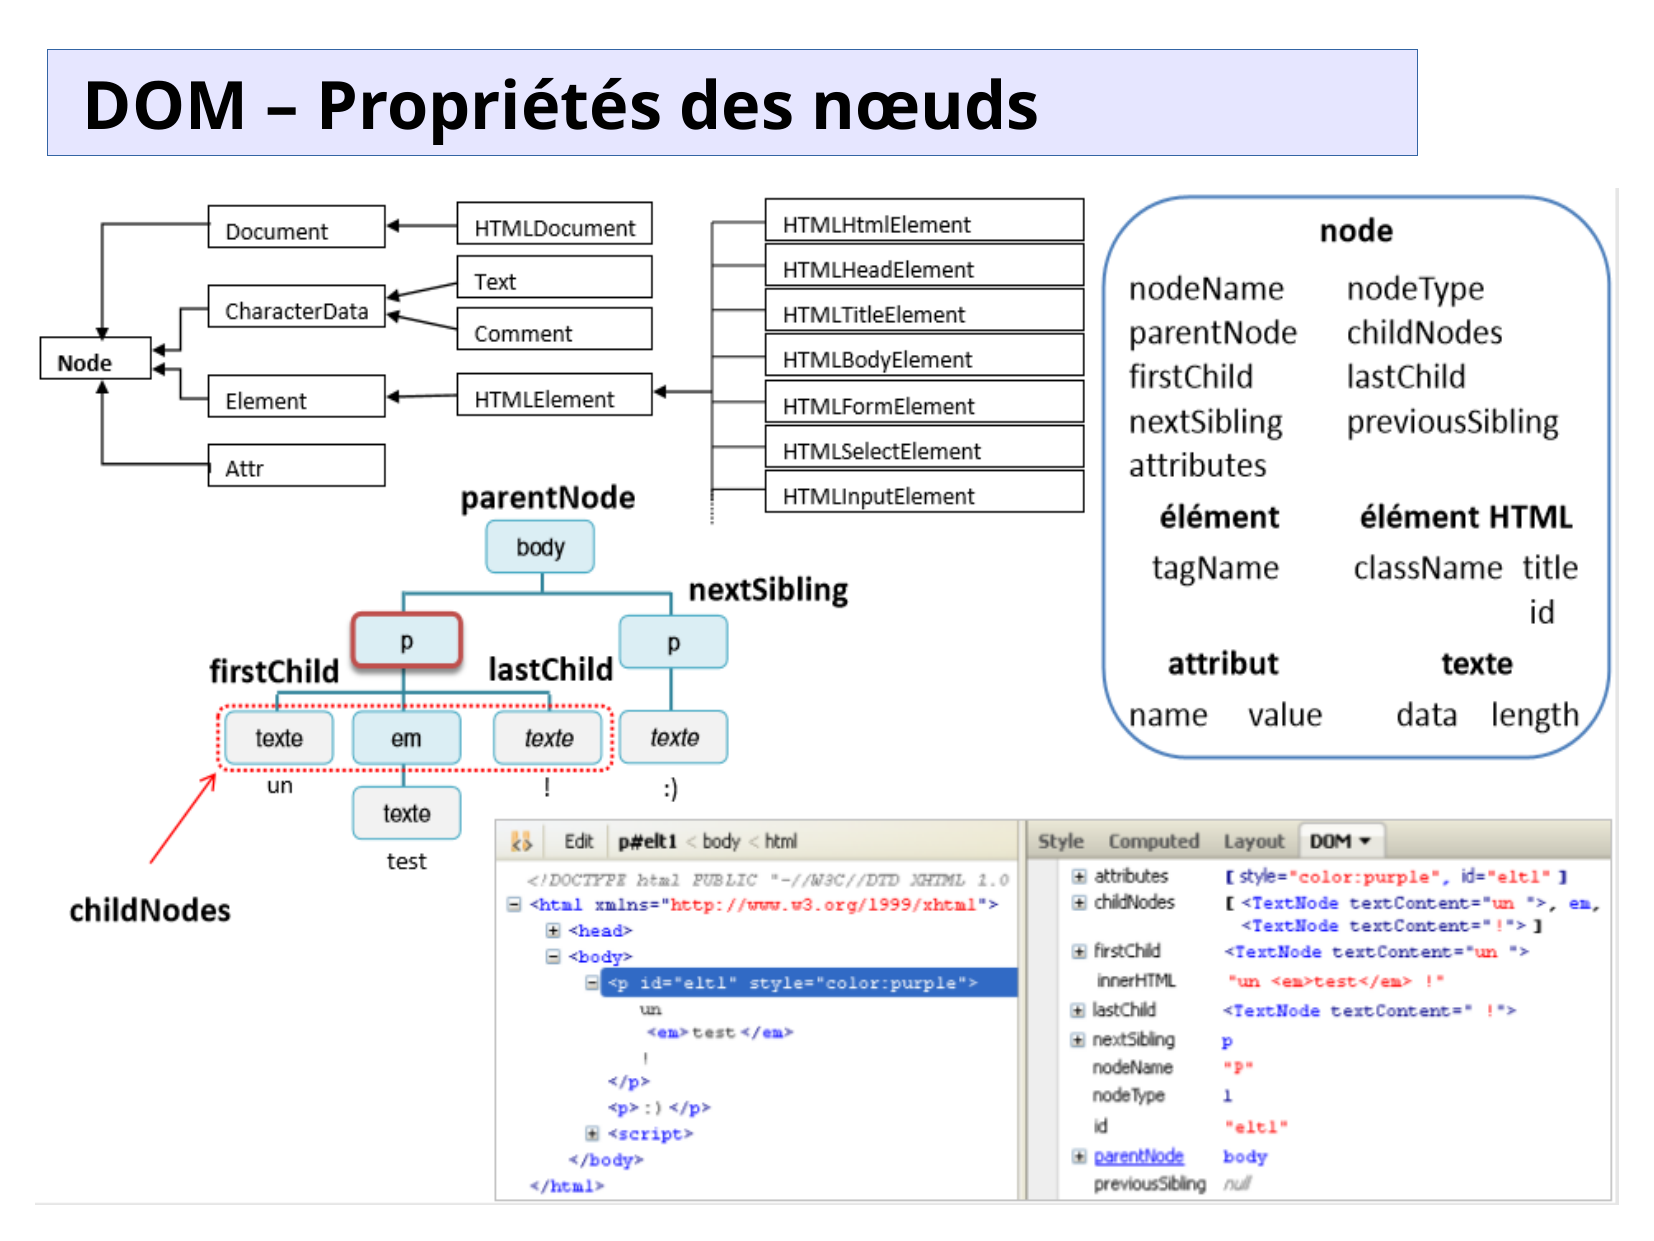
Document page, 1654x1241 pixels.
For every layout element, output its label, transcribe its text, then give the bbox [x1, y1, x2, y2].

text_box [47, 49, 82, 156]
picture [35, 188, 1619, 1205]
title DOM – Propriétés des nœuds [82, 0, 1571, 188]
